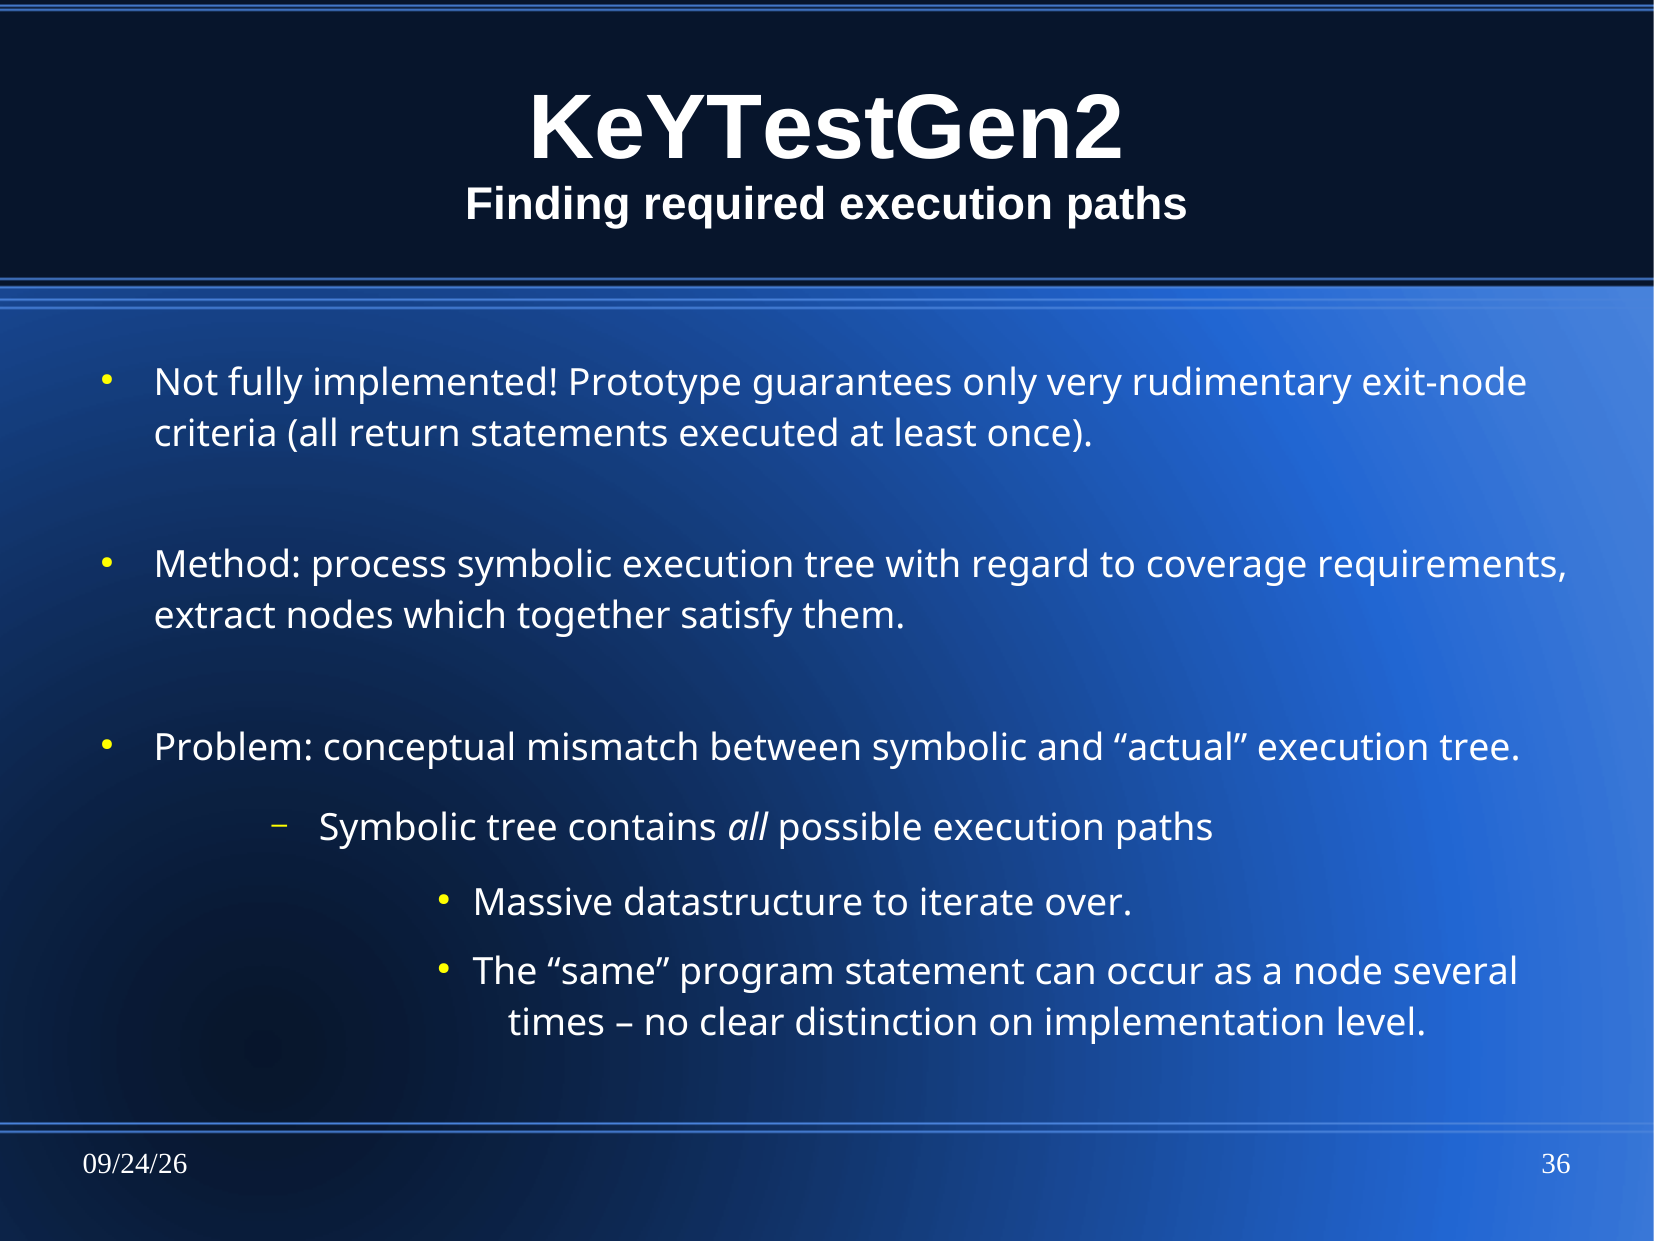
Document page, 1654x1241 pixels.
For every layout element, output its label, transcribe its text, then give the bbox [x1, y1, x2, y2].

picture [0, 0, 1654, 1241]
list Not fully implemented! Prototype guarantees only very rudimentary exit-node criteria (all return statements executed at least once). Method: process symbolic execution tree with regard to coverage requirements, extract nodes which together satisfy them. Problem: conceptual mismatch between symbolic and “actual” execution tree. Symbolic tree contains all possible execution paths Massive datastructure to iterate over. The “same” program statement can occur as a node several times – no clear distinction on implementation level. [82, 355, 1571, 1156]
title KeYTestGen2 Finding required execution paths [82, 49, 1571, 257]
